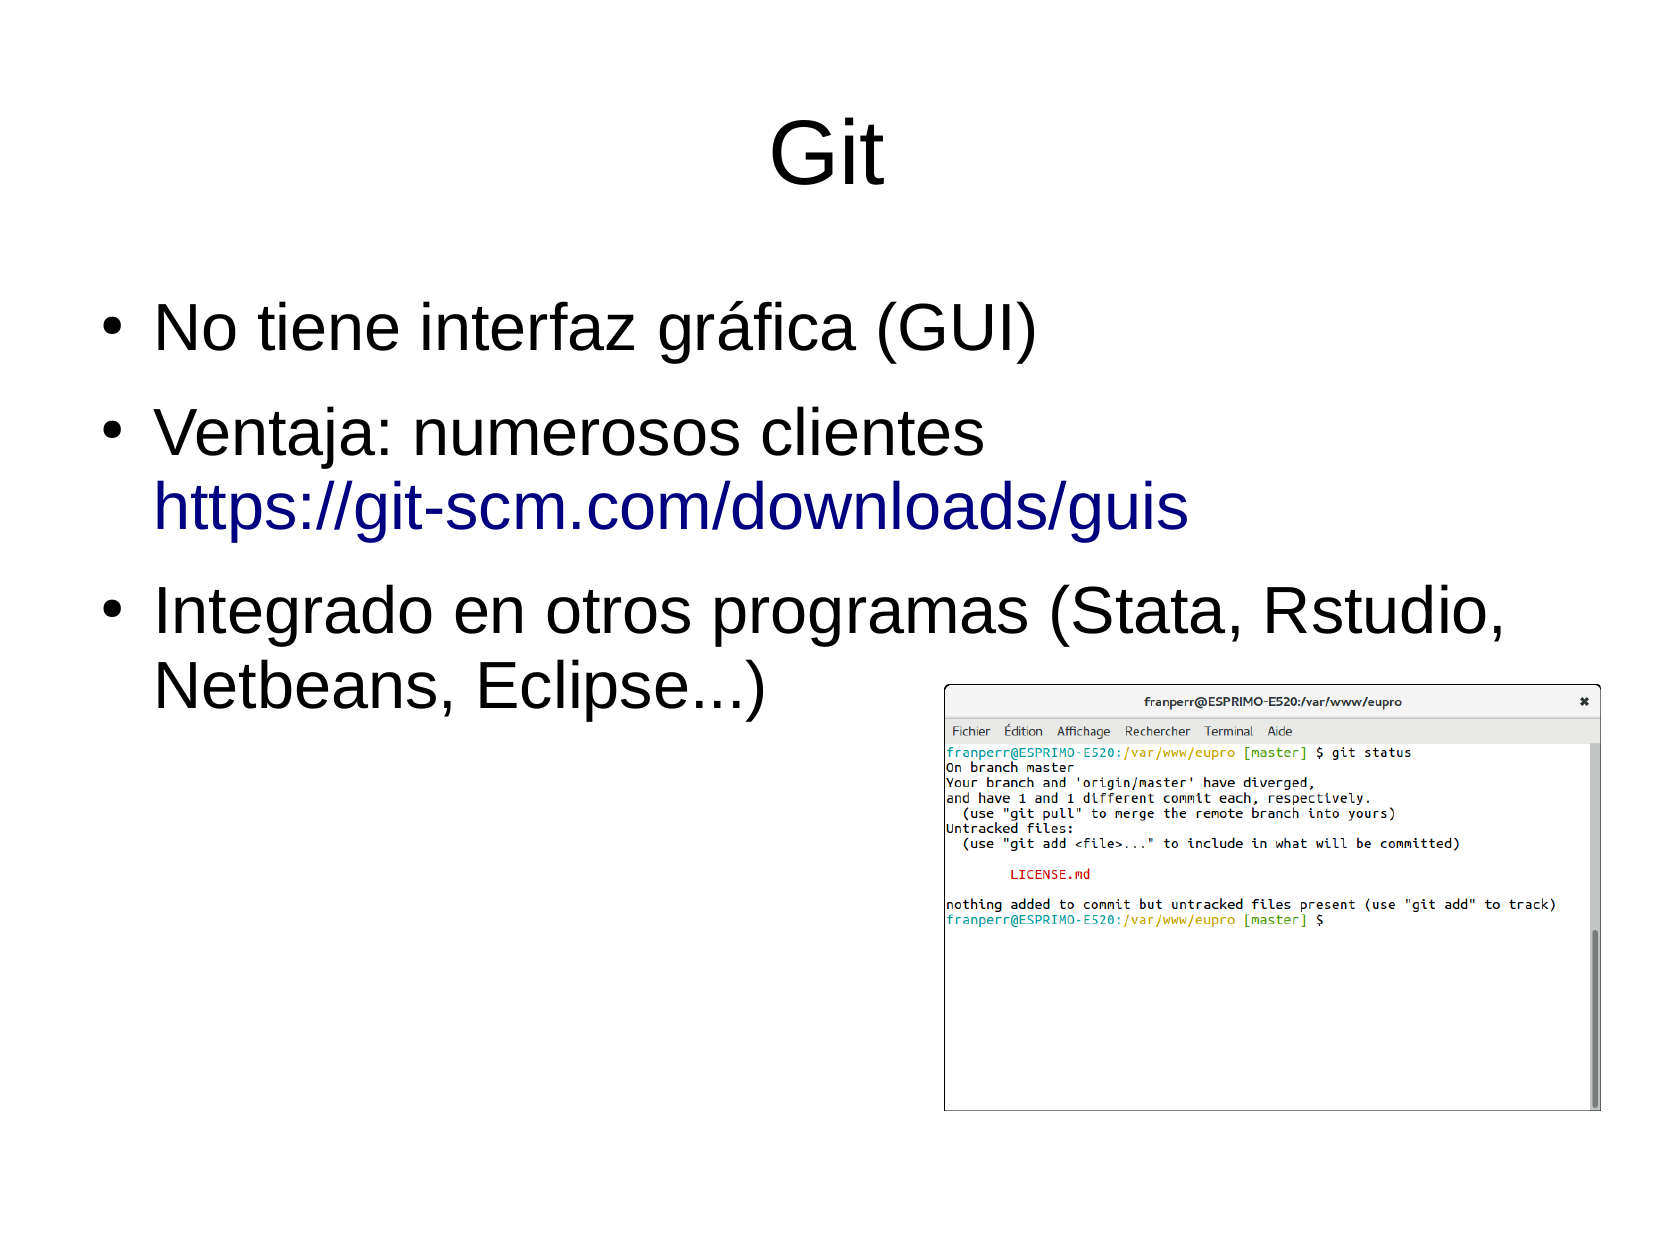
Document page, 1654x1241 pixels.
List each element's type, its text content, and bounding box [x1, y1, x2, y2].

title Git [82, 49, 1571, 257]
list No tiene interfaz gráfica (GUI) Ventaja: numerosos clientes https://git-scm.com/downloads/guis Integrado en otros programas (Stata, Rstudio, Netbeans, Eclipse...) [82, 290, 1571, 1010]
picture [944, 684, 1601, 1111]
